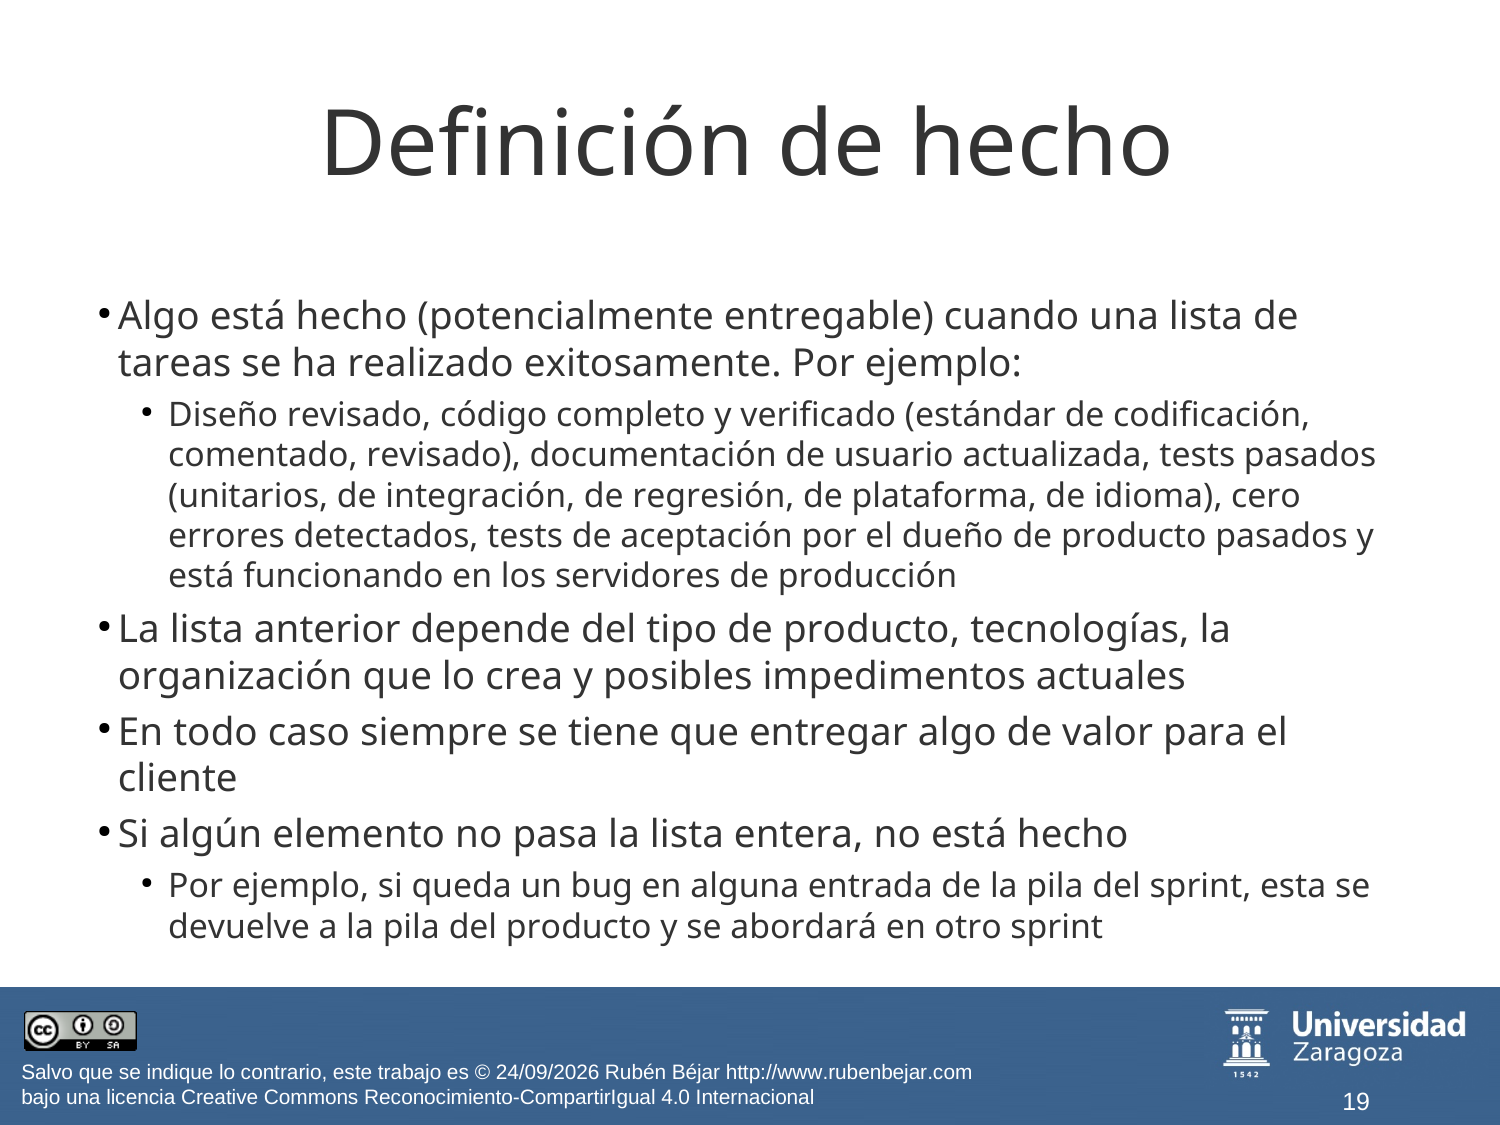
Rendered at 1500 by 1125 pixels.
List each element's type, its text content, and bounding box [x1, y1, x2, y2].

picture [0, 987, 1500, 1125]
list Algo está hecho (potencialmente entregable) cuando una lista de tareas se ha realizado exitosamente. Por ejemplo: Diseño revisado, código completo y verificado (estándar de codificación, comentado, revisado), documentación de usuario actualizada, tests pasados (unitarios, de integración, de regresión, de plataforma, de idioma), cero errores detectados, tests de aceptación por el dueño de producto pasados y está funcionando en los servidores de producción La lista anterior depende del tipo de producto, tecnologías, la organización que lo crea y posibles impedimentos actuales En todo caso siempre se tiene que entregar algo de valor para el cliente Si algún elemento no pasa la lista entera, no está hecho Por ejemplo, si queda un bug en alguna entrada de la pila del sprint, esta se devuelve a la pila del producto y se abordará en otro sprint [82, 283, 1418, 957]
title Definición de hecho [74, 21, 1420, 257]
